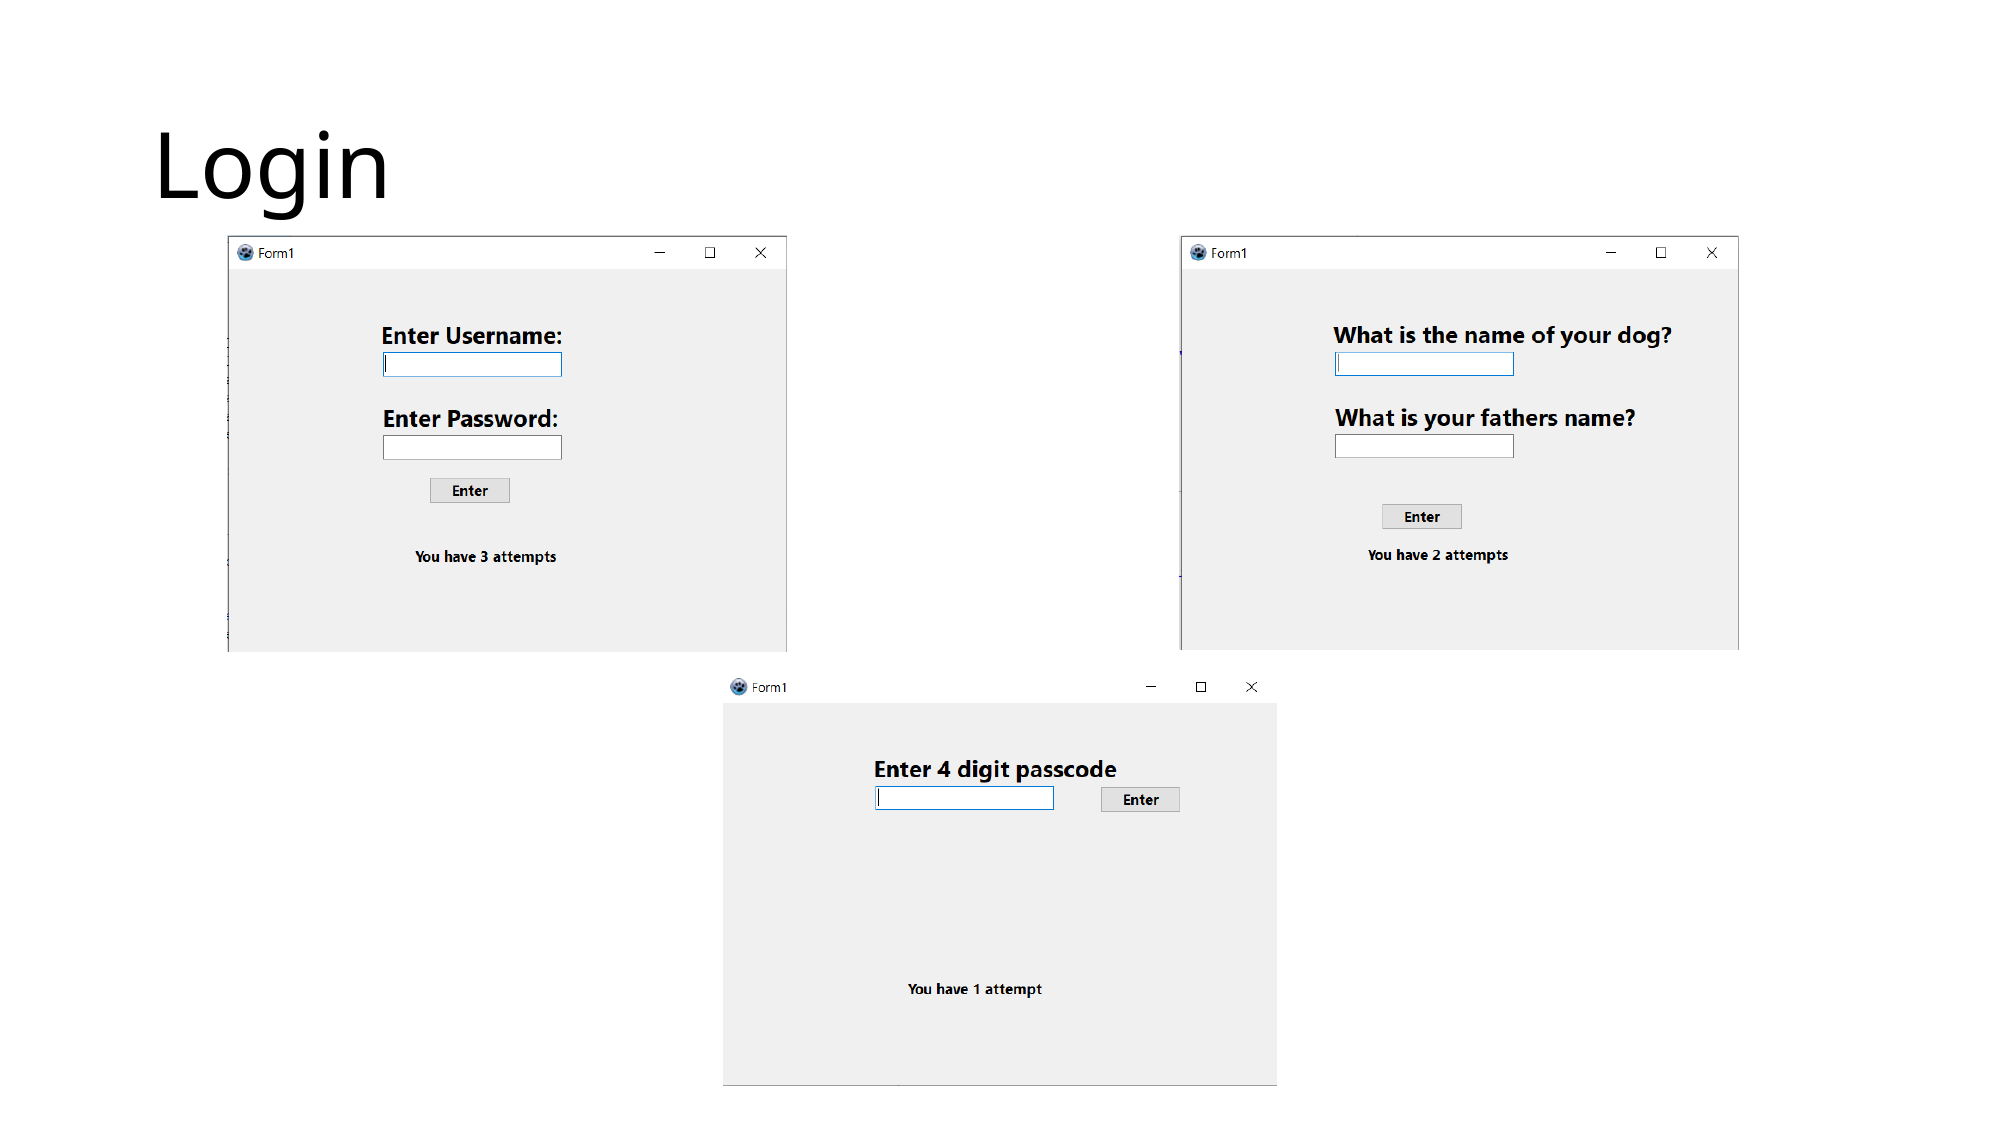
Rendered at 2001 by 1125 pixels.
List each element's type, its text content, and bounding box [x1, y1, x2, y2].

picture [227, 235, 787, 652]
picture [723, 671, 1277, 1086]
picture [1179, 235, 1739, 650]
title Login [137, 59, 1863, 278]
